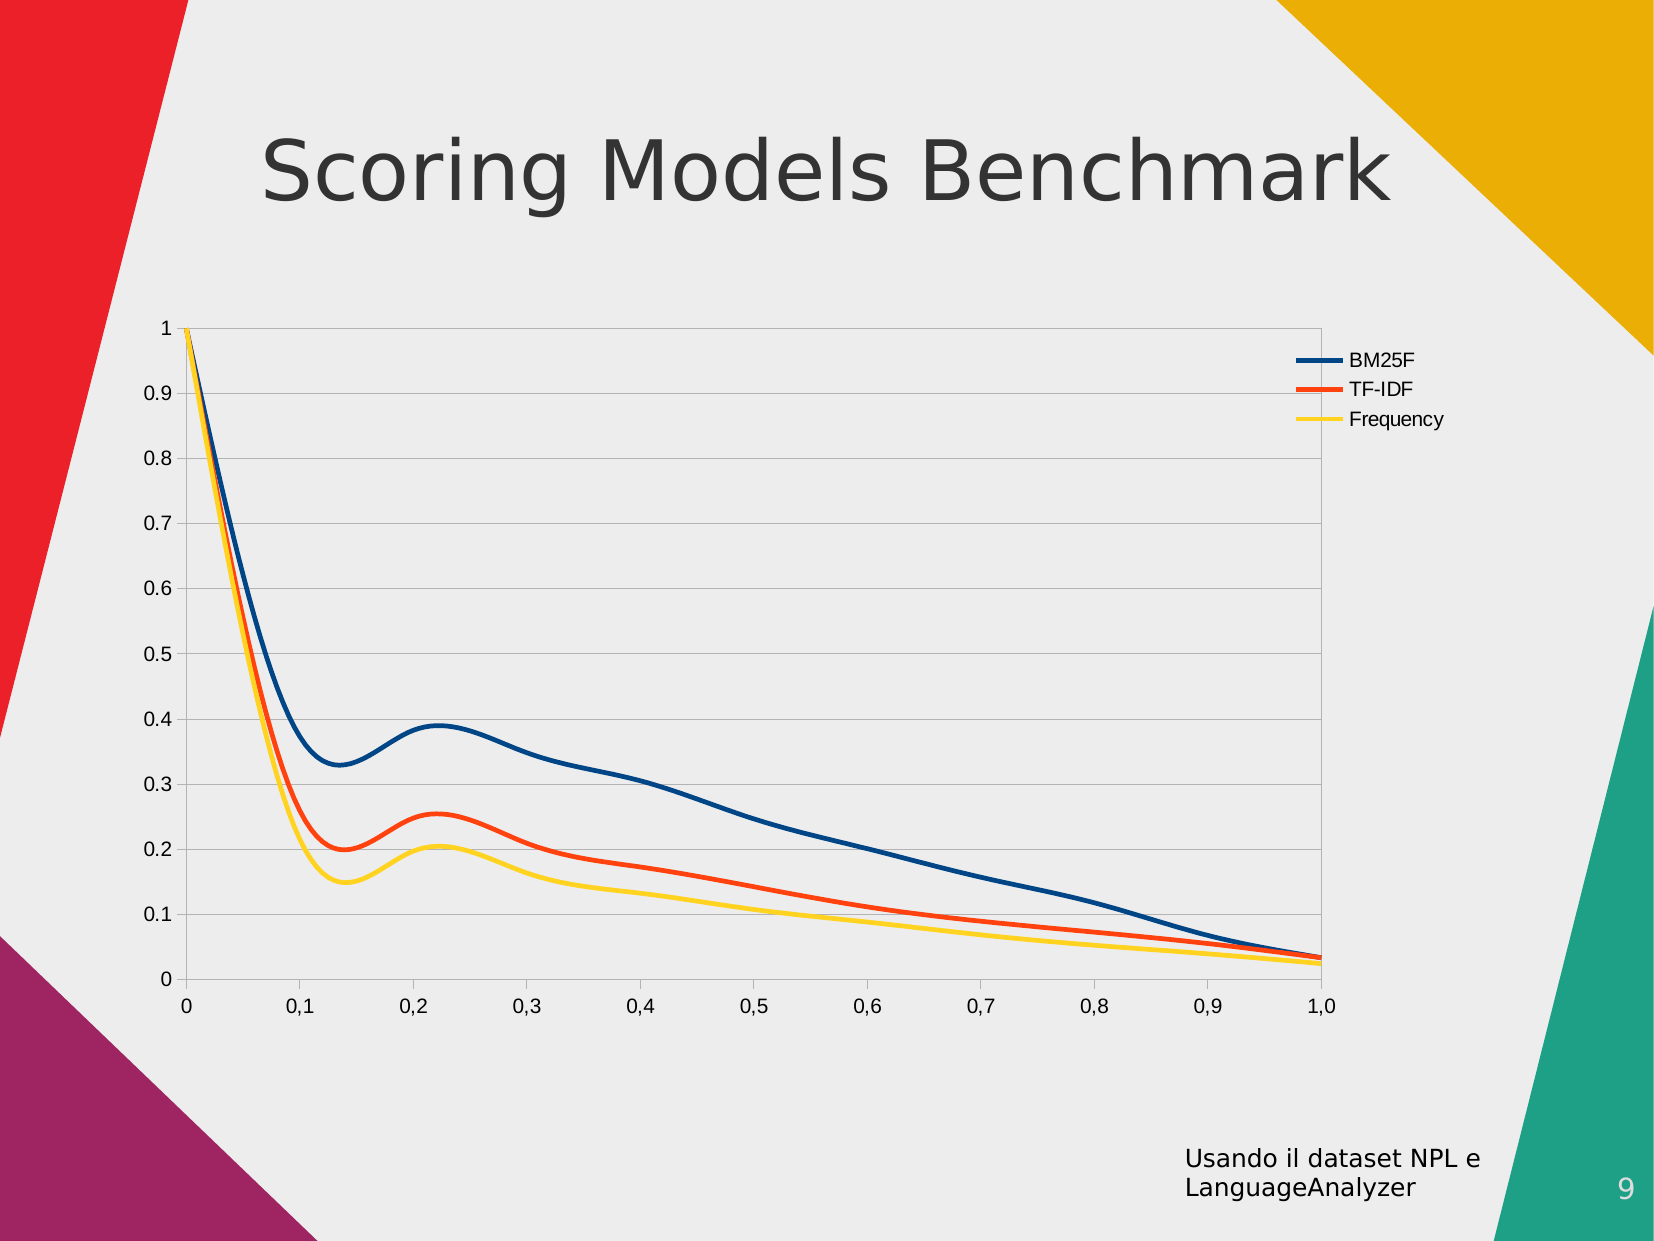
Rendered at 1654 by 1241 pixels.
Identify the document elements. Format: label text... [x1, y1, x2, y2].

title Scoring Models Benchmark [114, 73, 1539, 271]
chart [114, 302, 1539, 1033]
text_box Usando il dataset NPL e LanguageAnalyzer [1170, 1136, 1561, 1241]
